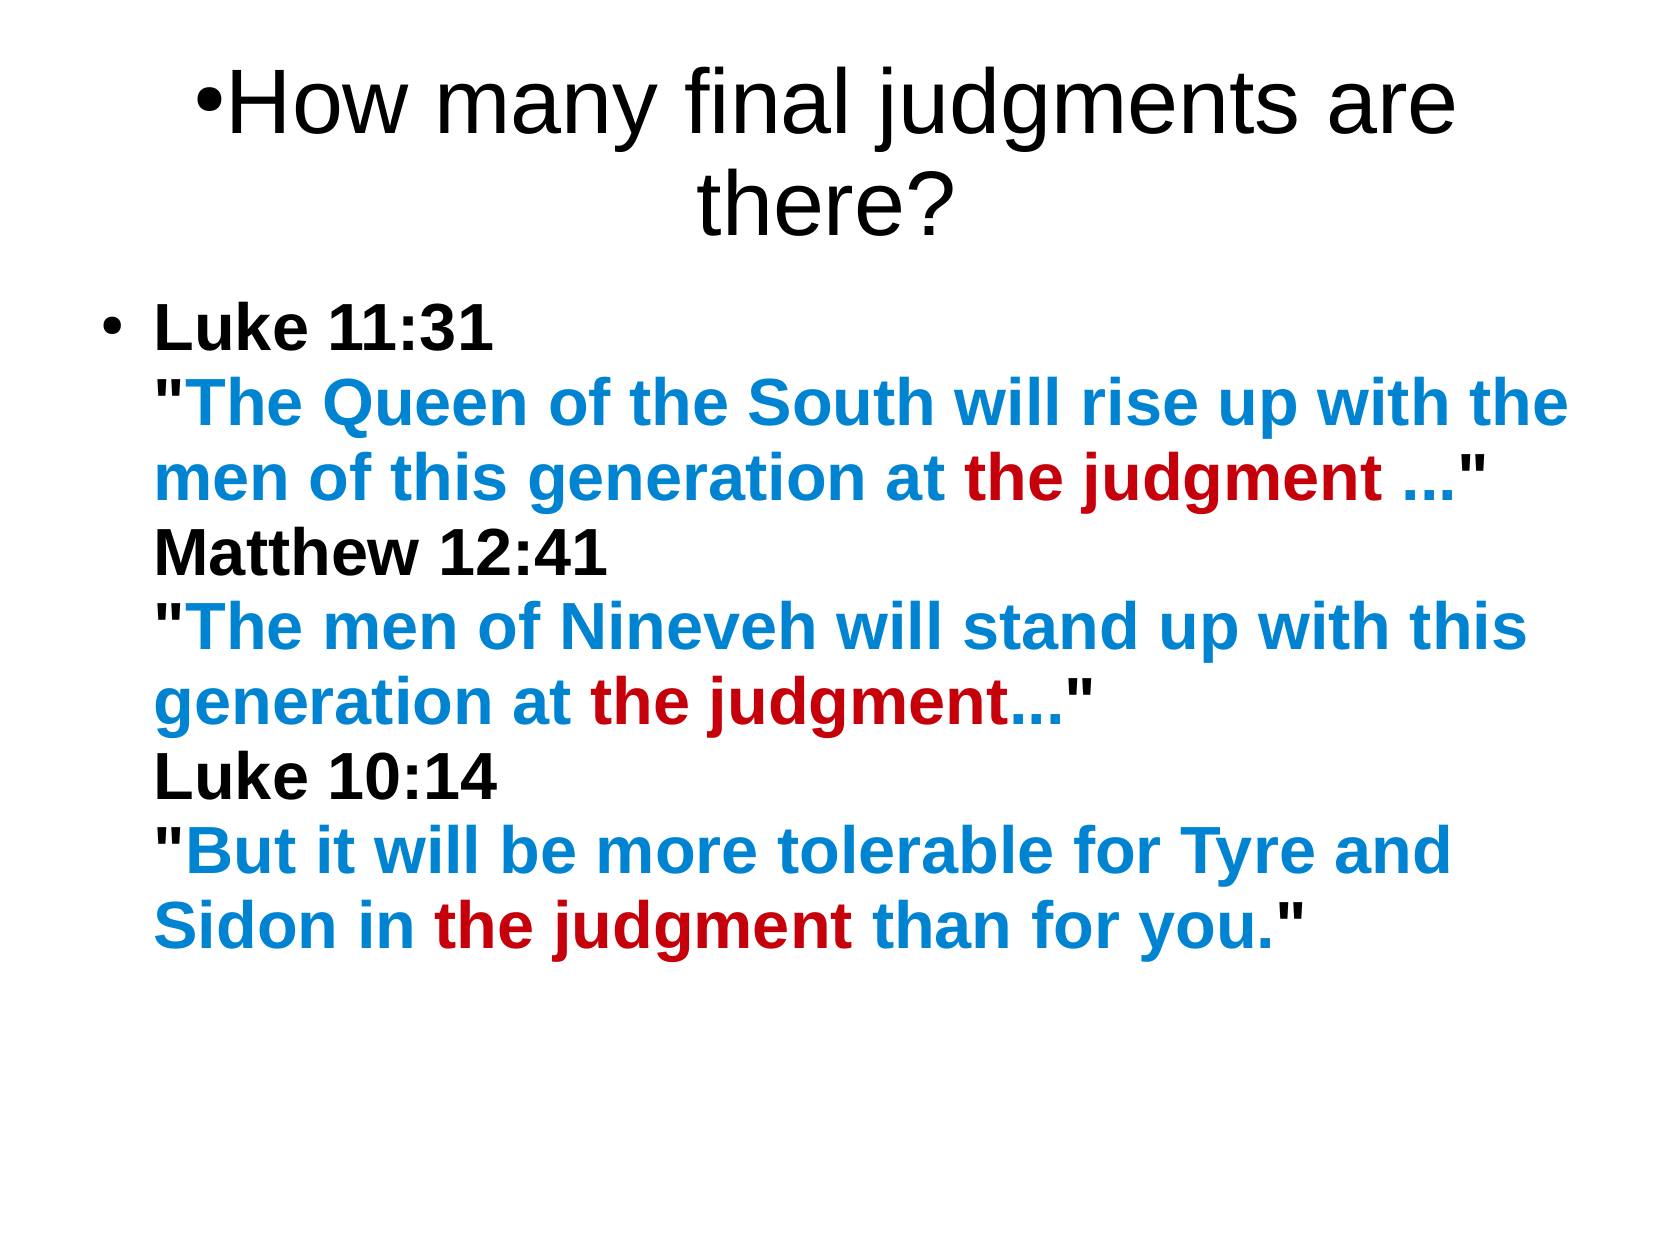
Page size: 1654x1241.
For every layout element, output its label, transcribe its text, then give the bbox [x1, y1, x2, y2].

list Luke 11:31 "The Queen of the South will rise up with the men of this generation at the judgment ..." Matthew 12:41 "The men of Nineveh will stand up with this generation at the judgment..." Luke 10:14 "But it will be more tolerable for Tyre and Sidon in the judgment than for you." [82, 290, 1571, 1143]
title How many final judgments are there? [82, 49, 1571, 257]
